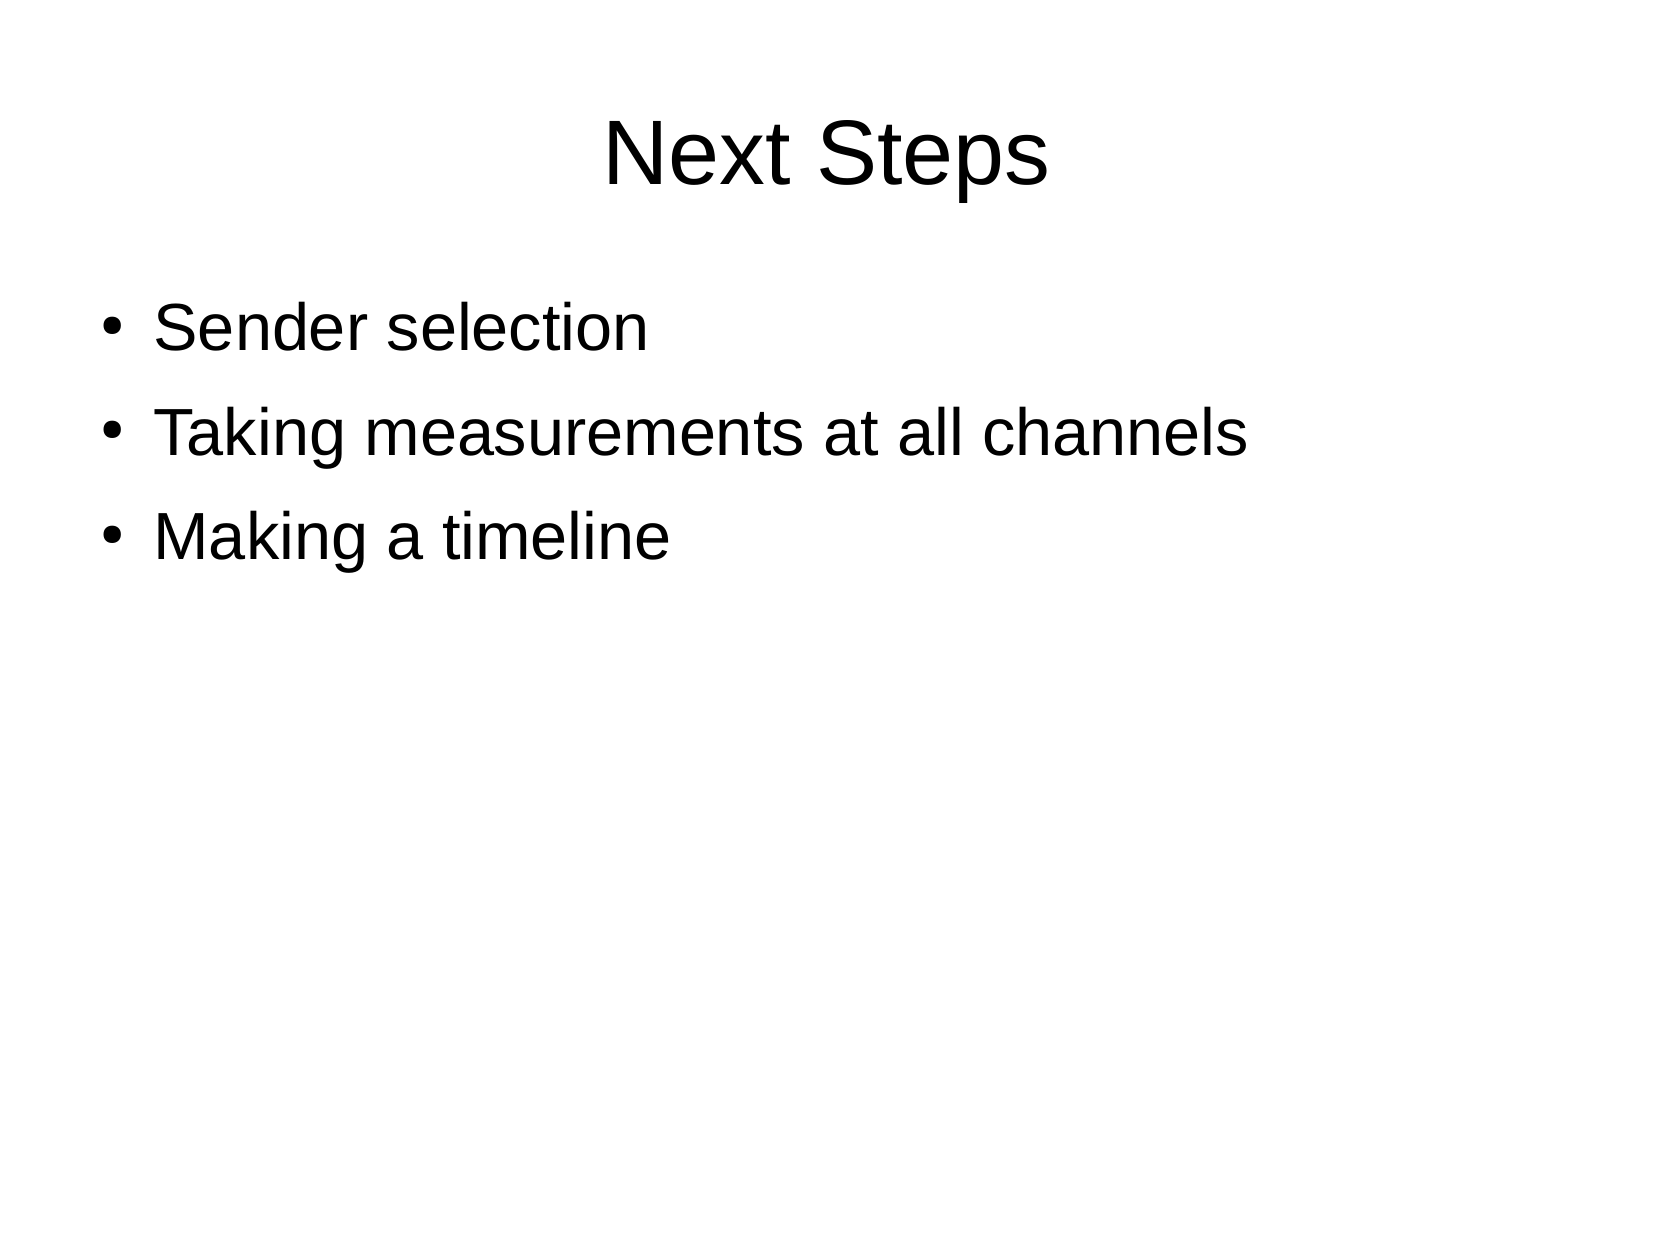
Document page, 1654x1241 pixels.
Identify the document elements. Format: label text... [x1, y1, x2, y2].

title Next Steps [82, 49, 1571, 257]
list Sender selection Taking measurements at all channels Making a timeline [82, 290, 1571, 1010]
